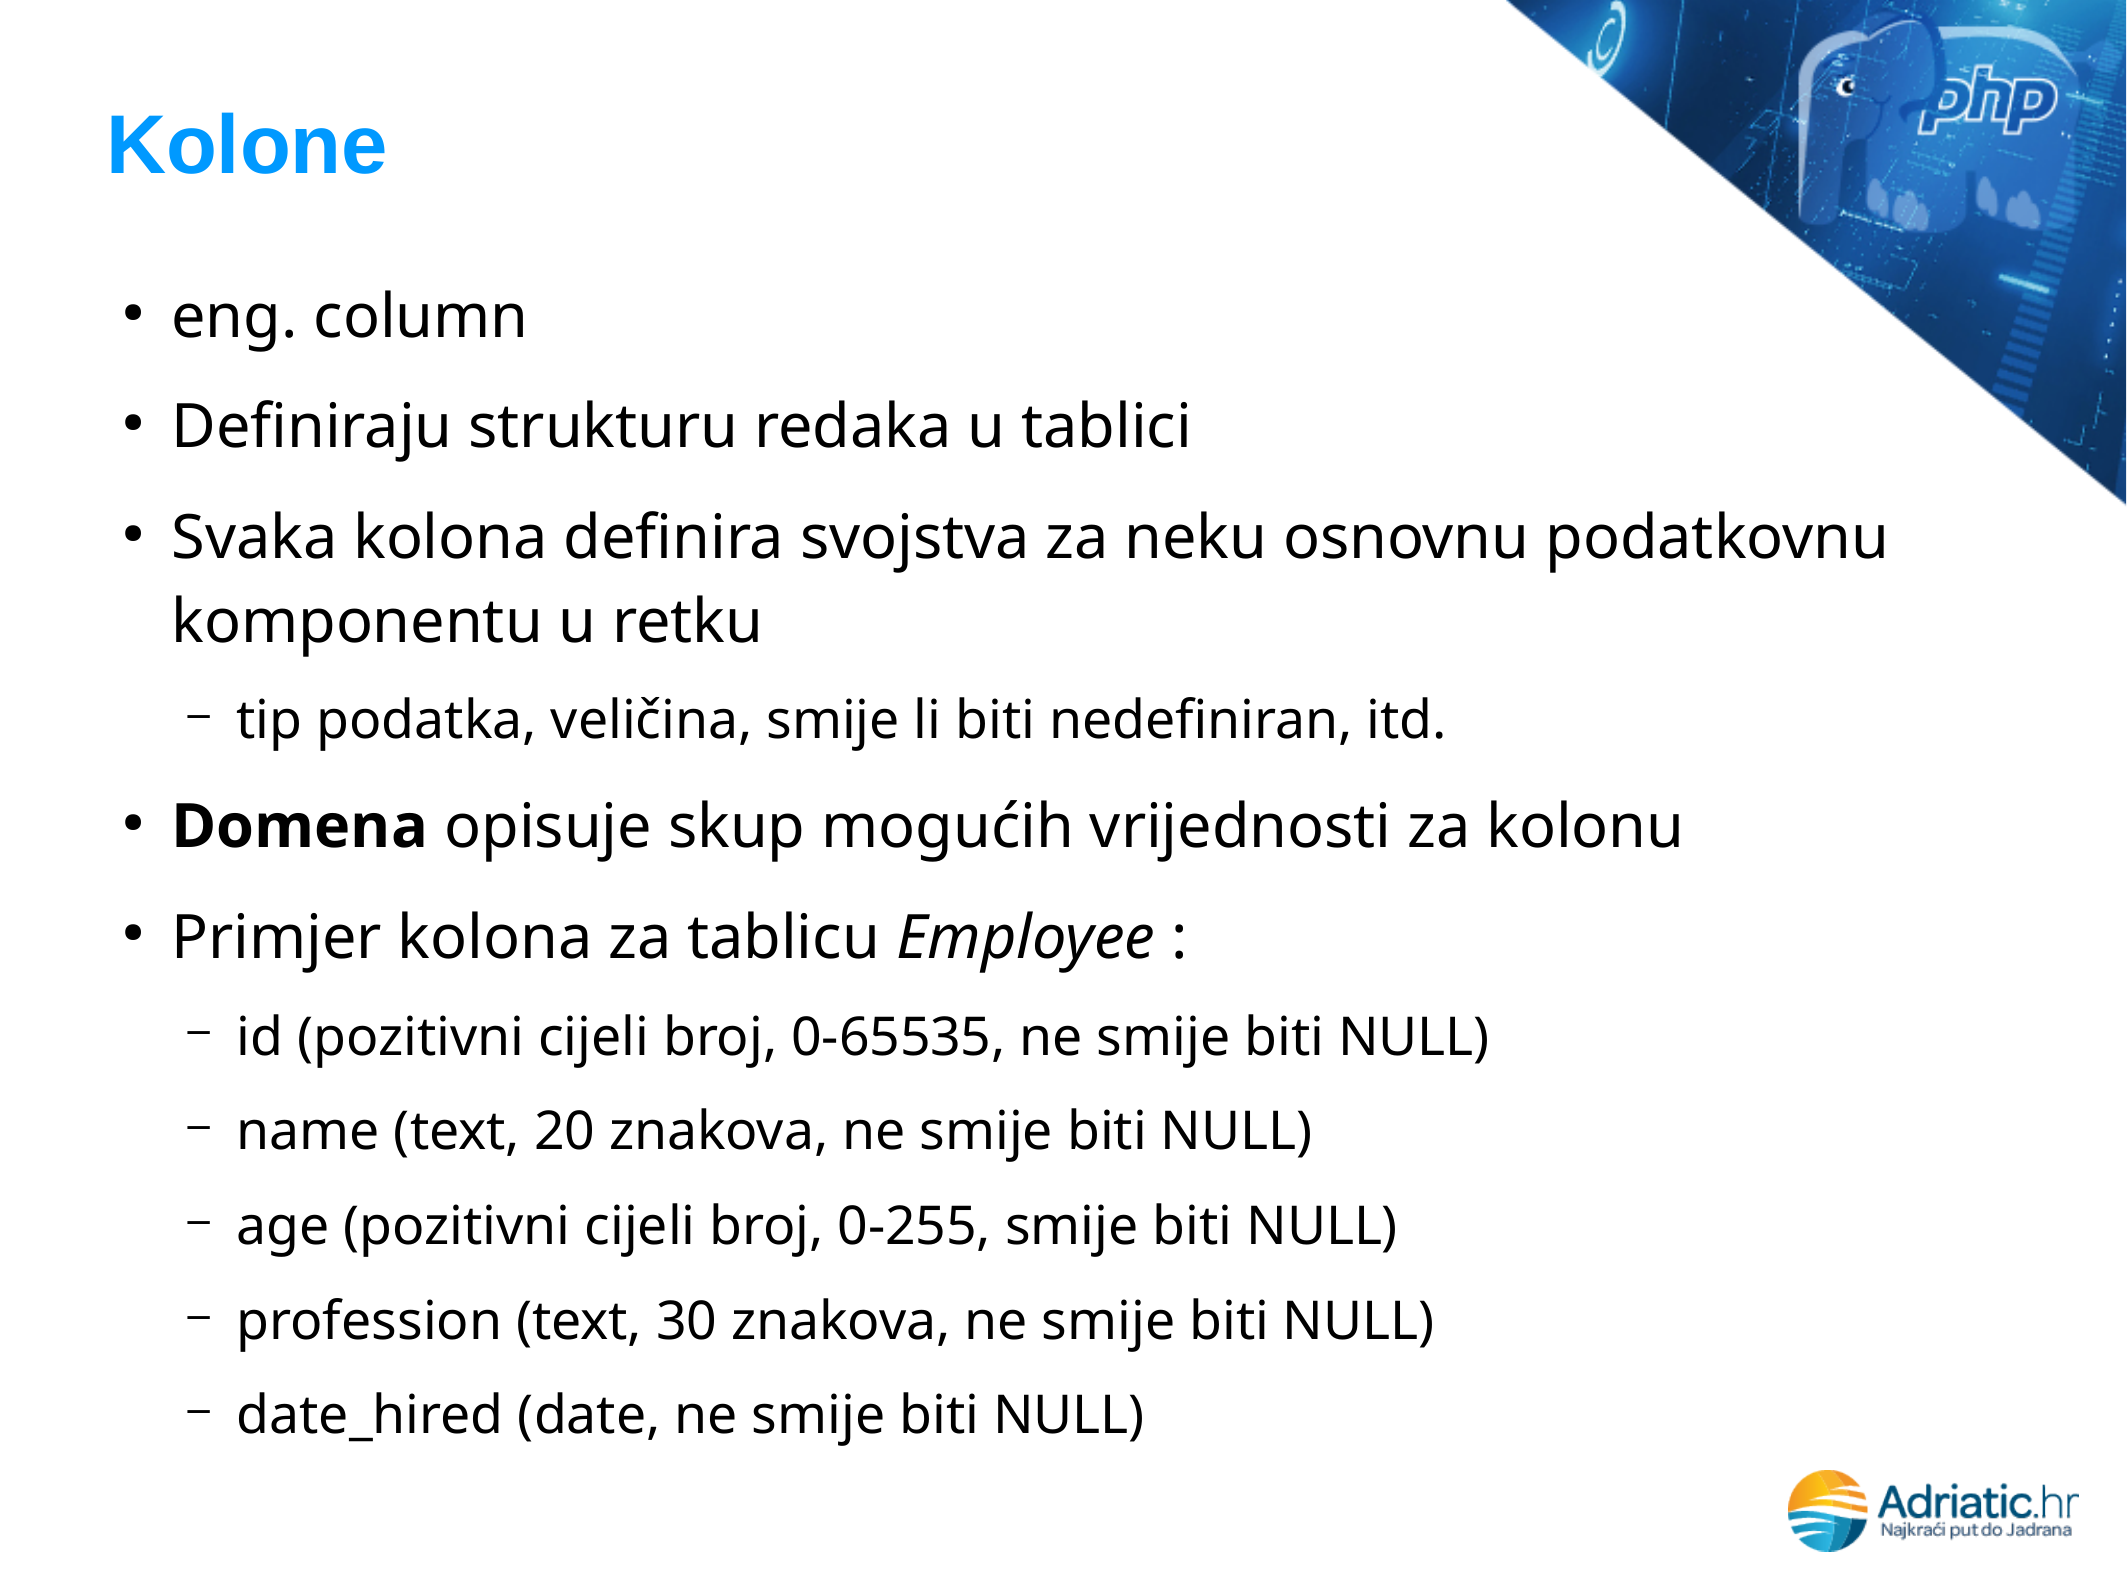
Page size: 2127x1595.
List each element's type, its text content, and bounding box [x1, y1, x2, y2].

picture [1505, 0, 2127, 625]
title Kolone [106, 70, 1630, 219]
list eng. column Definiraju strukturu redaka u tablici Svaka kolona definira svojstva za neku osnovnu podatkovnu komponentu u retku tip podatka, veličina, smije li biti nedefiniran, itd. Domena opisuje skup mogućih vrijednosti za kolonu Primjer kolona za tablicu Employee : id (pozitivni cijeli broj, 0-65535, ne smije biti NULL) name (text, 20 znakova, ne smije biti NULL) age (pozitivni cijeli broj, 0-255, smije biti NULL) profession (text, 30 znakova, ne smije biti NULL) date_hired (date, ne smije biti NULL) [106, 271, 2020, 1453]
picture [1788, 1470, 2079, 1552]
